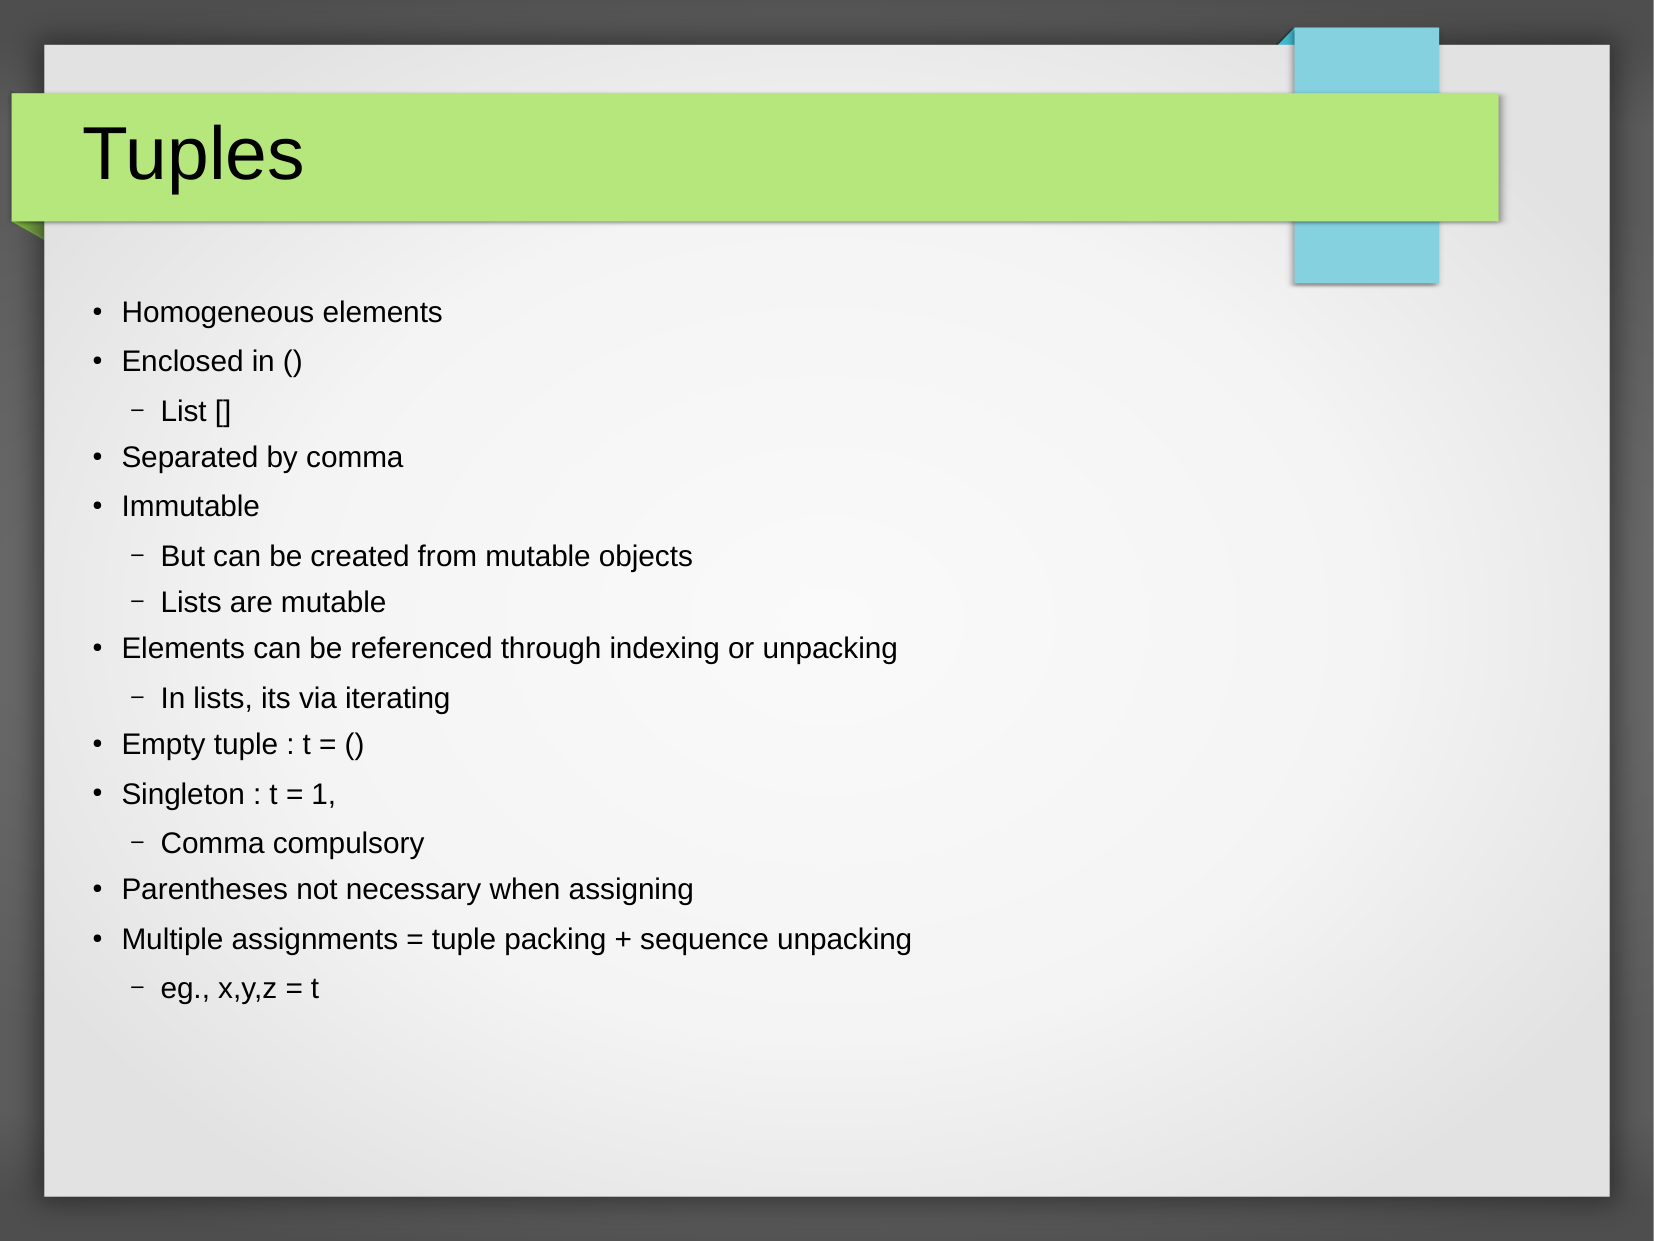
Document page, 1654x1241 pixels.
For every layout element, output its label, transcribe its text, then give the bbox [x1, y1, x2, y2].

picture [0, 0, 1654, 1241]
title Tuples [82, 94, 1264, 213]
list Homogeneous elements Enclosed in () List [] Separated by comma Immutable But can be created from mutable objects Lists are mutable Elements can be referenced through indexing or unpacking In lists, its via iterating Empty tuple : t = () Singleton : t = 1, Comma compulsory Parentheses not necessary when assigning Multiple assignments = tuple packing + sequence unpacking eg., x,y,z = t [82, 295, 1571, 1015]
